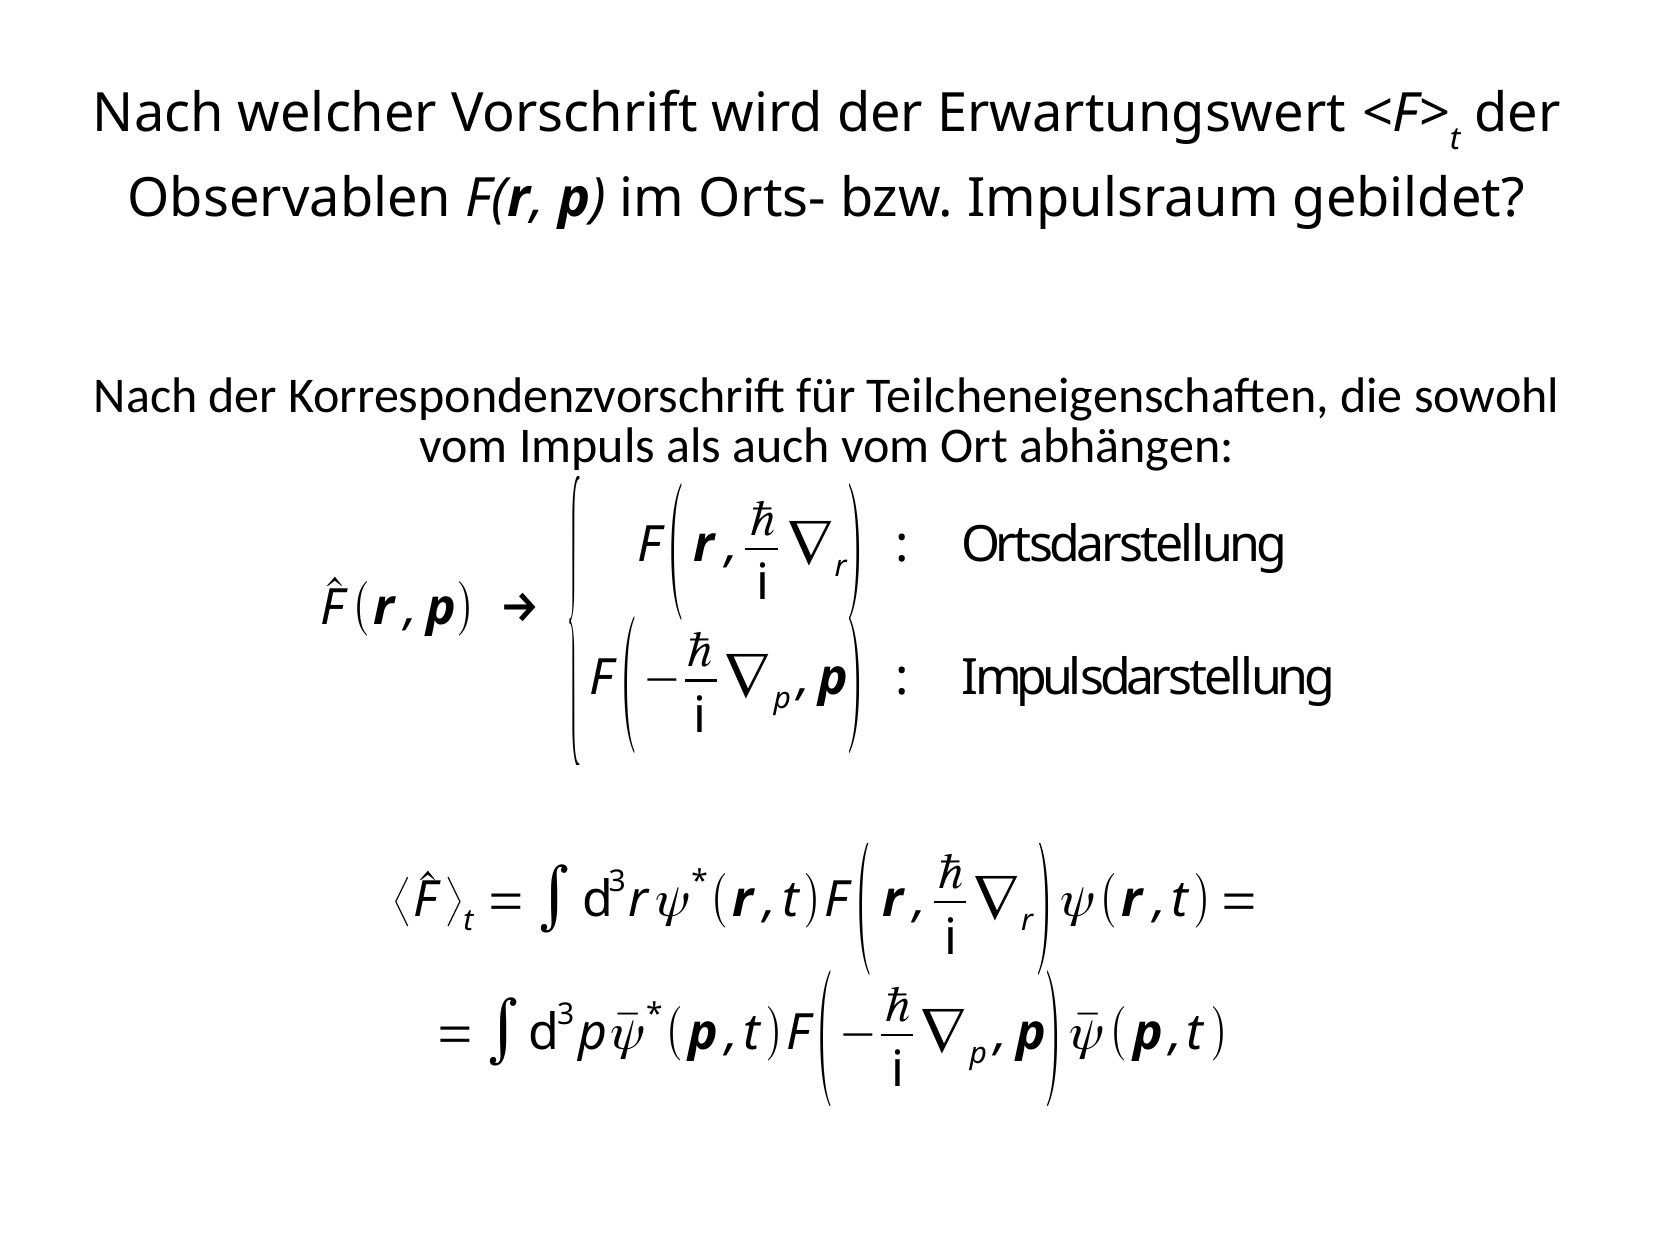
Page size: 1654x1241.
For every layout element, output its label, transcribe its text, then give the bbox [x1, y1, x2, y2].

title Nach welcher Vorschrift wird der Erwartungswert <F>t der Observablen F(r, p) im Orts- bzw. Impulsraum gebildet? [82, 49, 1571, 257]
chart [314, 476, 1340, 765]
subtitle Nach der Korrespondenzvorschrift für Teilcheneigenschaften, die sowohl vom Impuls als auch vom Ort abhängen: [82, 290, 1571, 1010]
chart [386, 843, 1267, 1106]
